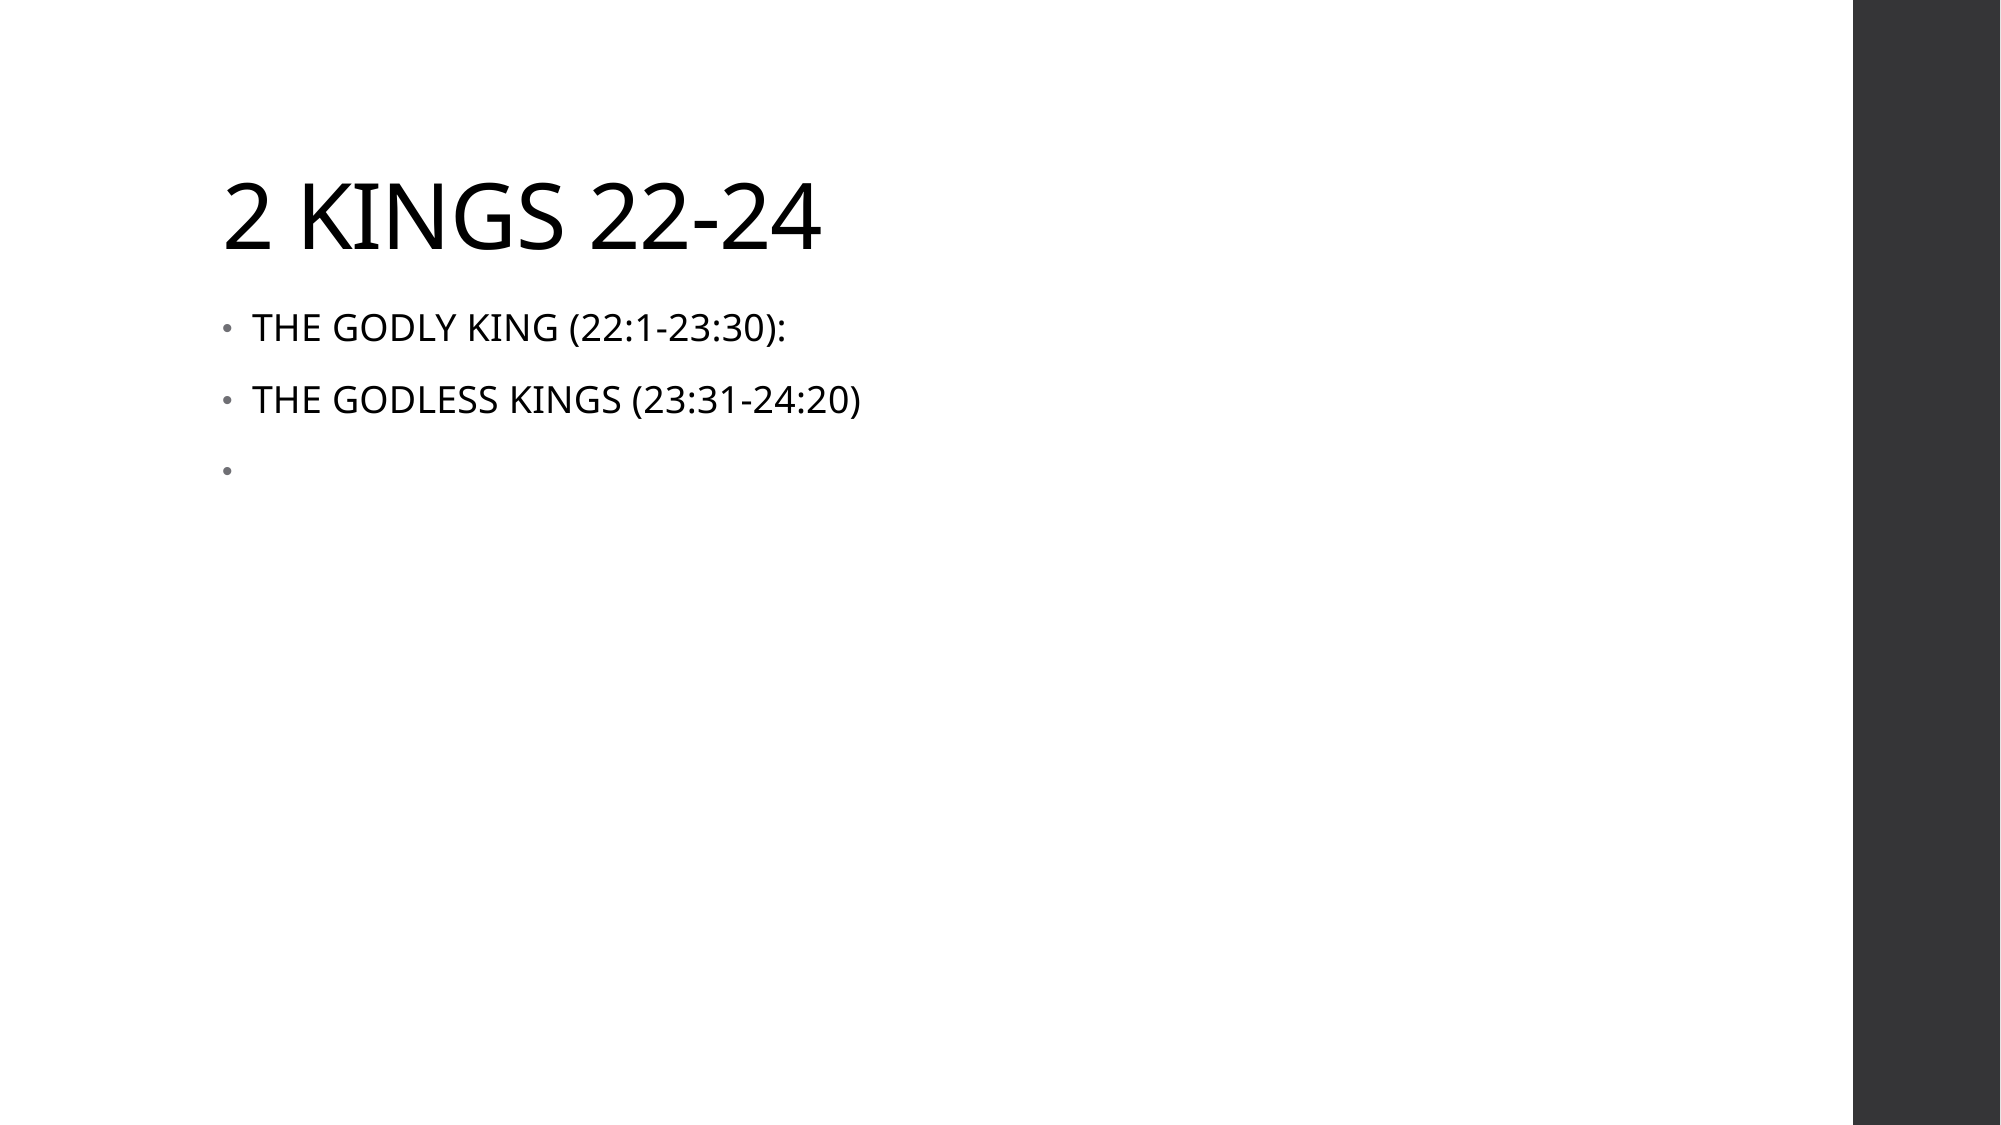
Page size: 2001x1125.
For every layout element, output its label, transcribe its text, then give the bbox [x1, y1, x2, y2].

title 2 KINGS 22-24 [206, 60, 1797, 278]
list THE GODLY KING (22:1-23:30): THE GODLESS KINGS (23:31-24:20) [206, 299, 1617, 1014]
